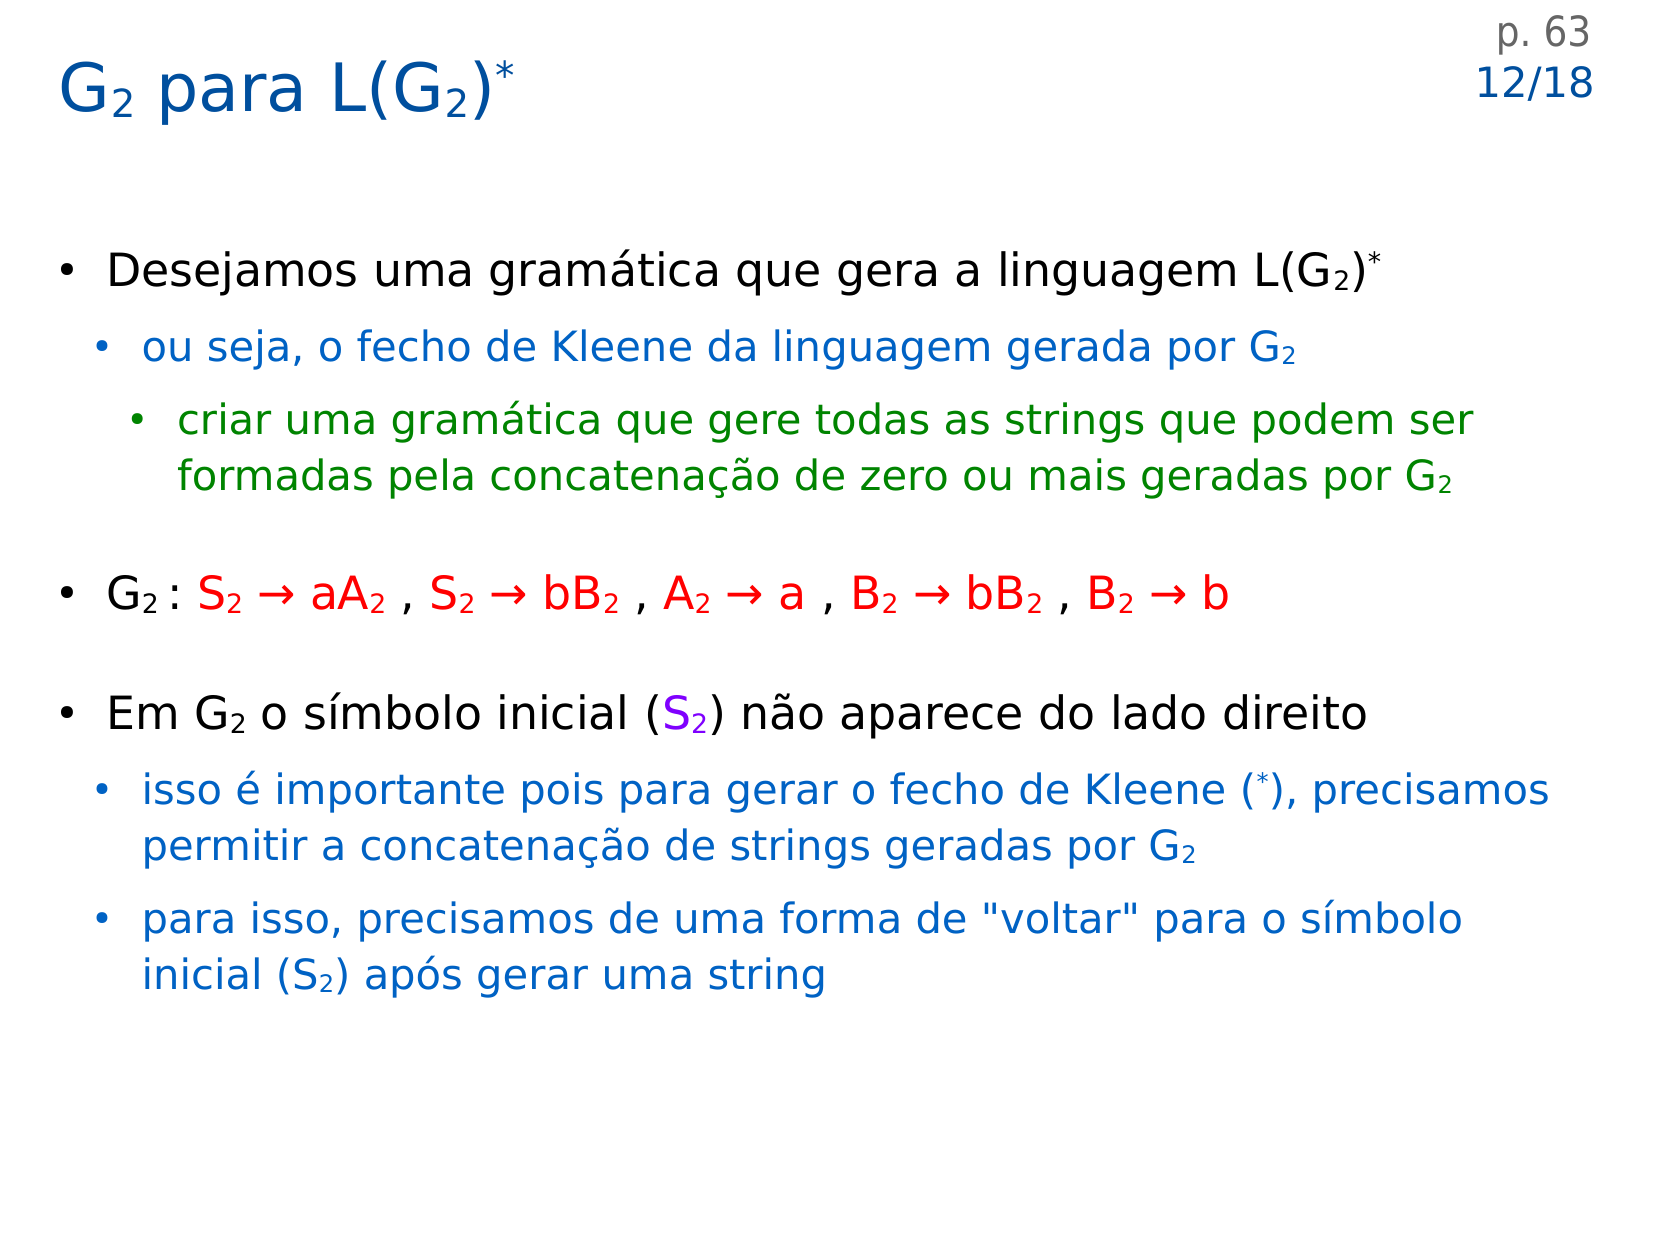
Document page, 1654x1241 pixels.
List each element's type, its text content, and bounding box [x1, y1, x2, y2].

title G2 para L(G2)* [59, 29, 1625, 148]
text_box p. 63 [1446, 0, 1607, 64]
list Desejamos uma gramática que gera a linguagem L(G2)* ou seja, o fecho de Kleene da linguagem gerada por G2 criar uma gramática que gere todas as strings que podem ser formadas pela concatenação de zero ou mais geradas por G2 G2 : S2 → aA2 , S2 → bB2 , A2 → a , B2 → bB2 , B2 → b Em G2 o símbolo inicial (S2) não aparece do lado direito isso é importante pois para gerar o fecho de Kleene (*), precisamos permitir a concatenação de strings geradas por G2 para isso, precisamos de uma forma de "voltar" para o símbolo inicial (S2) após gerar uma string [59, 236, 1595, 1182]
